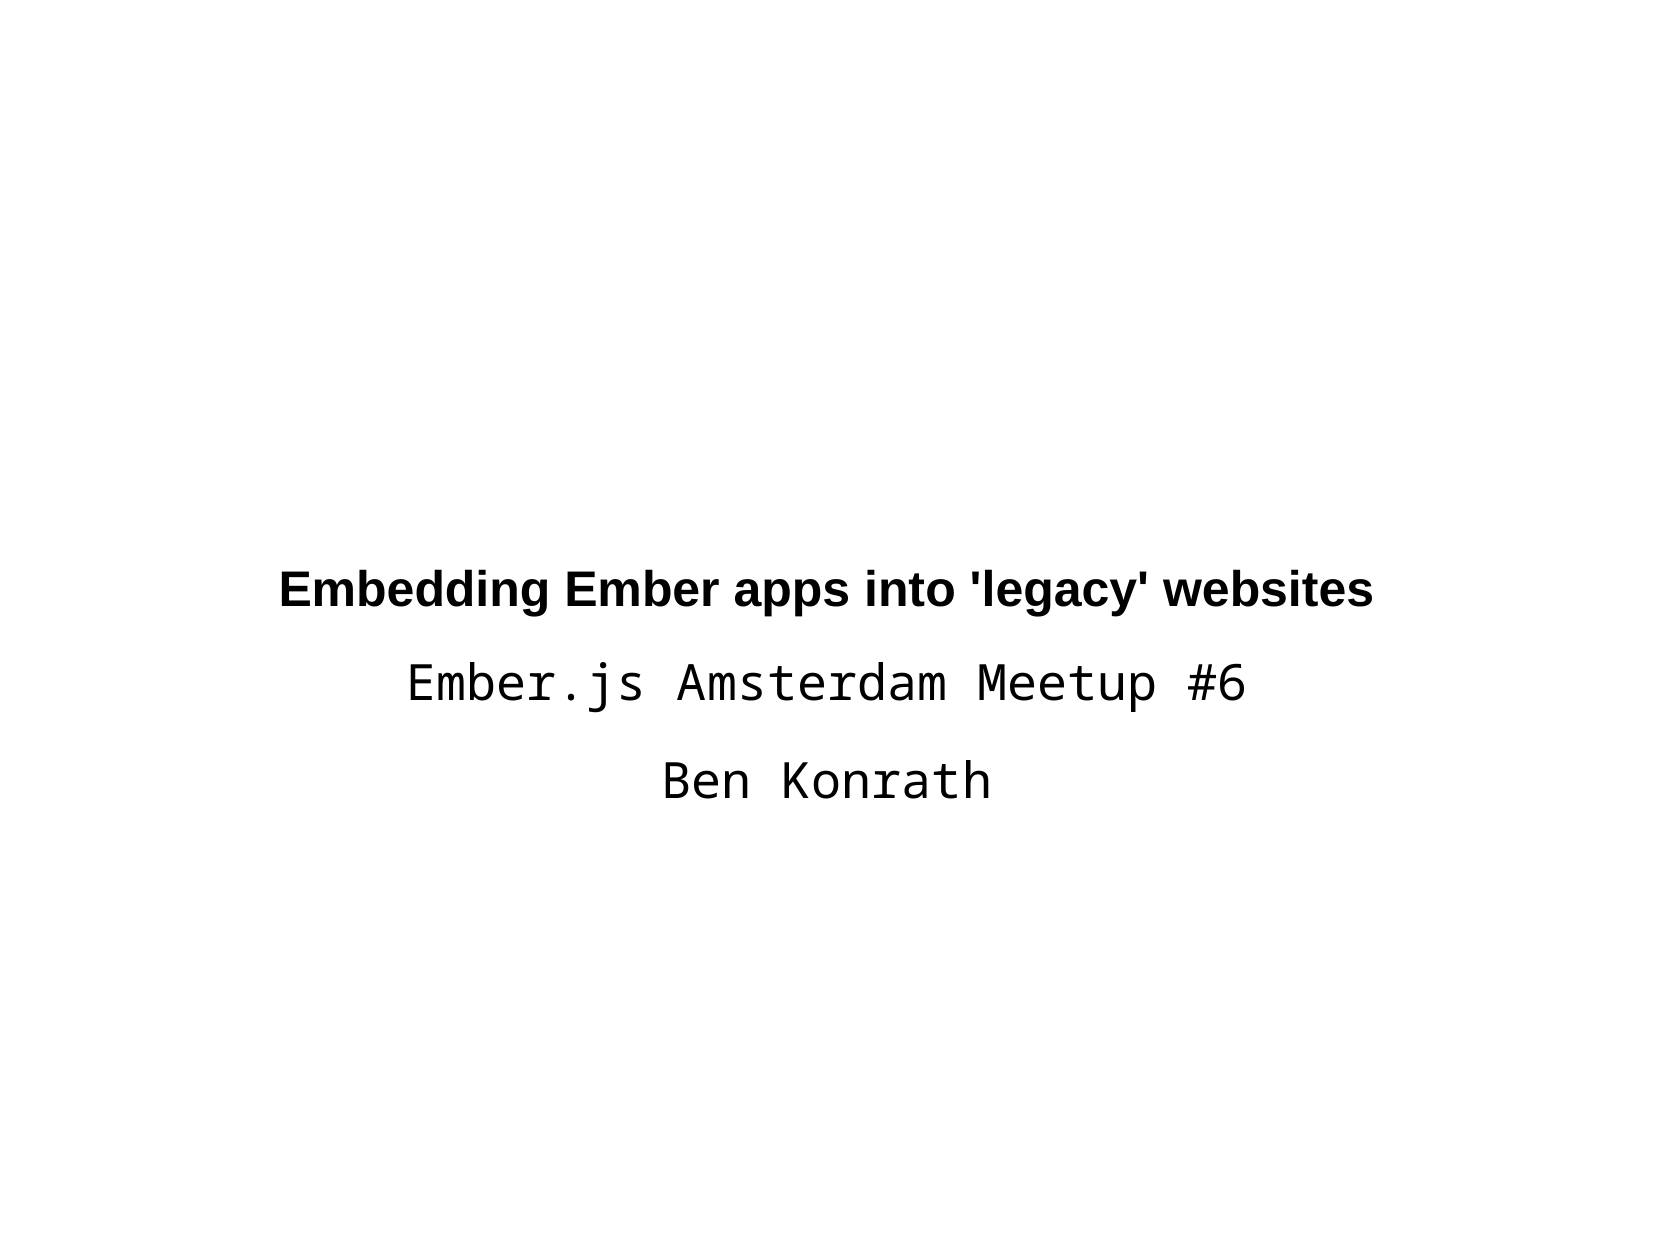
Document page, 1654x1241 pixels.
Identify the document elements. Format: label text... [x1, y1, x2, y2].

list Embedding Ember apps into 'legacy' websites Ember.js Amsterdam Meetup #6 Ben Konrath [144, 135, 1510, 1106]
